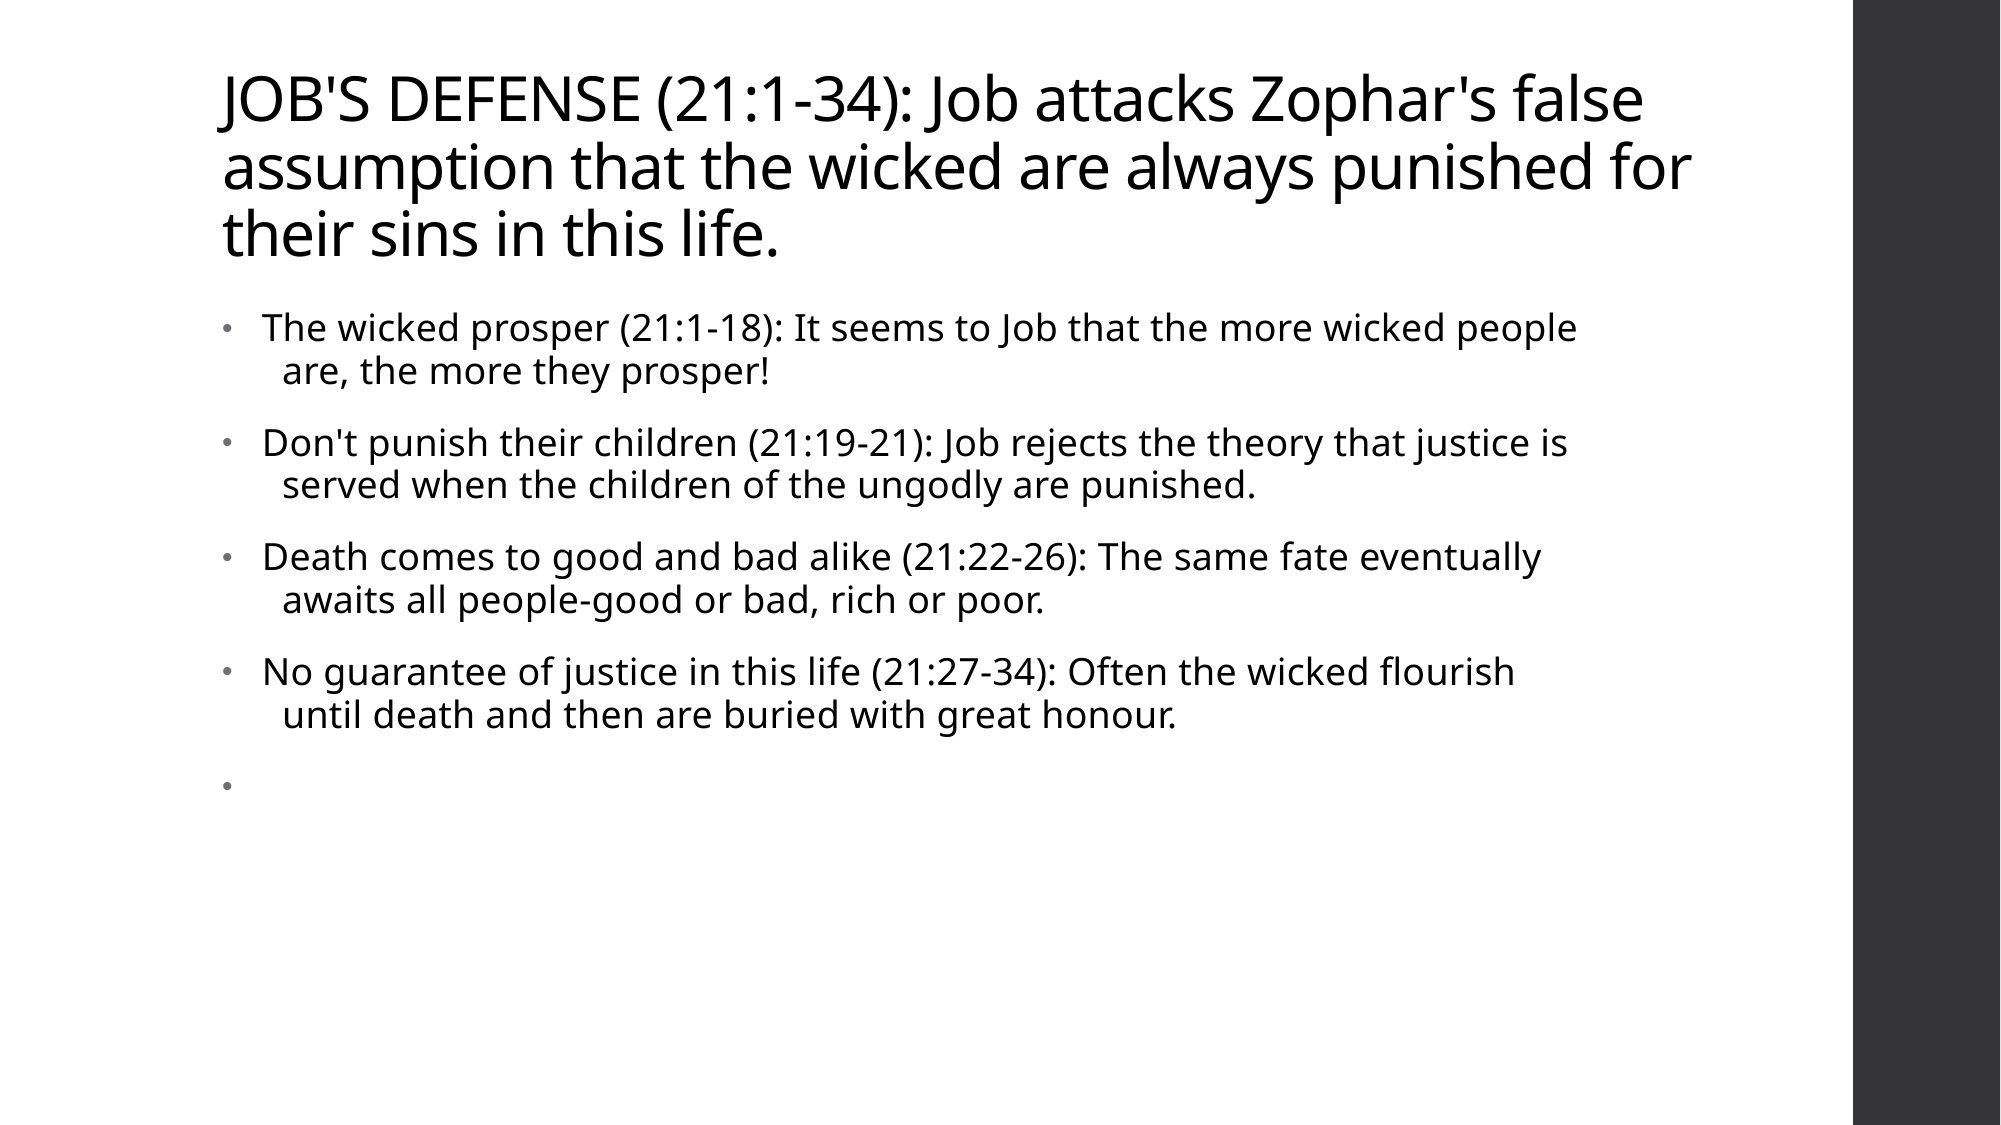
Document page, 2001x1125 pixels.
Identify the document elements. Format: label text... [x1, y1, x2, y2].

title JOB'S DEFENSE (21:1-34): Job attacks Zophar's false assumption that the wicked are always punished for their sins in this life. [206, 60, 1797, 278]
list The wicked prosper (21:1-18): It seems to Job that the more wicked people are, the more they prosper! Don't punish their children (21:19-21): Job rejects the theory that justice is served when the children of the ungodly are punished. Death comes to good and bad alike (21:22-26): The same fate eventually awaits all people-good or bad, rich or poor. No guarantee of justice in this life (21:27-34): Often the wicked flourish until death and then are buried with great honour. [206, 299, 1617, 1014]
